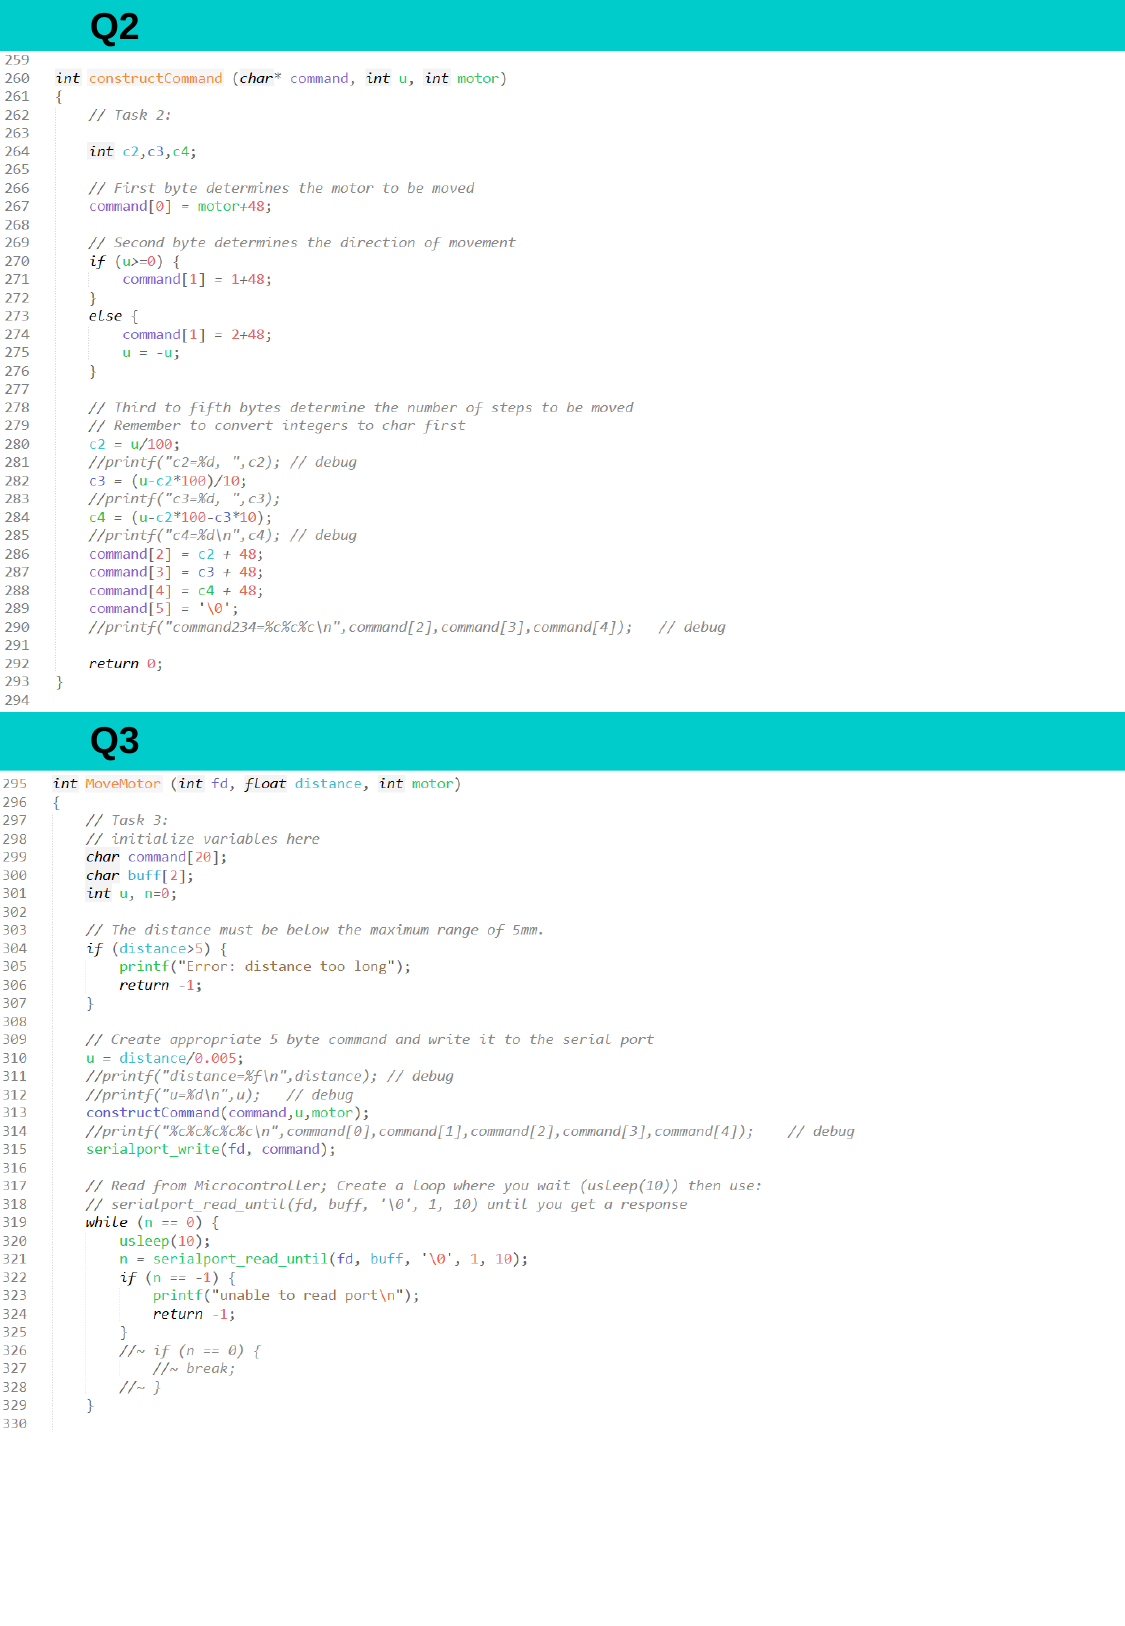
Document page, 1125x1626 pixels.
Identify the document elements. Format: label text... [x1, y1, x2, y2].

text_box Q3 [0, 712, 1125, 771]
text_box Q2 [0, 0, 1125, 51]
picture [0, 775, 1125, 1432]
picture [0, 51, 1125, 707]
